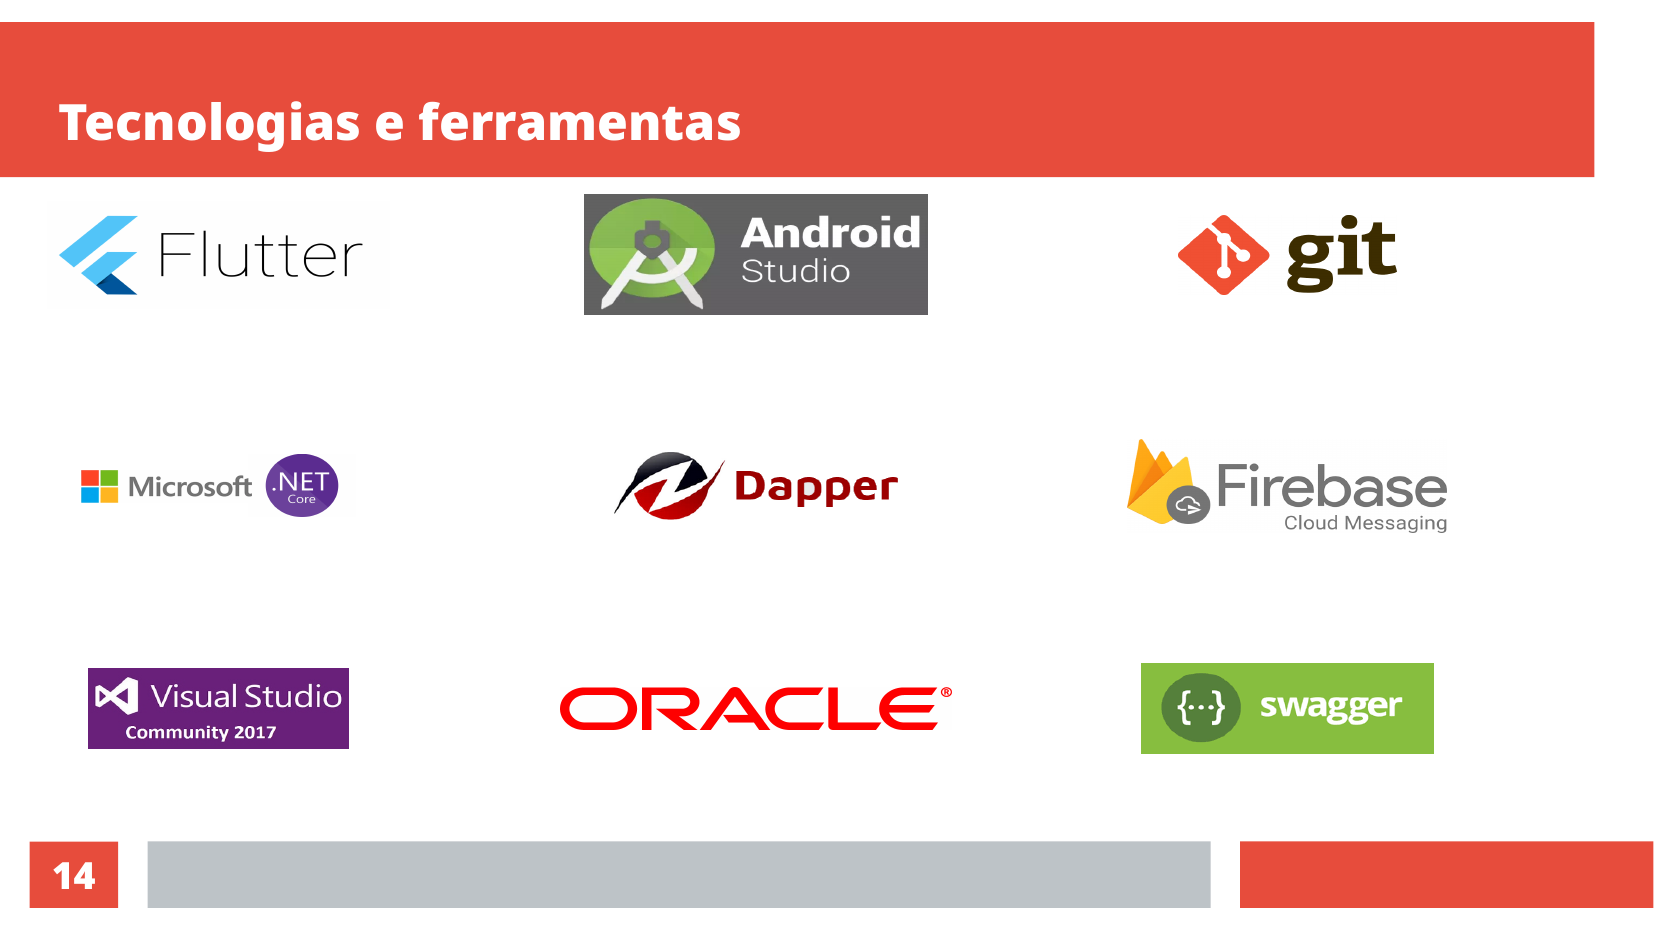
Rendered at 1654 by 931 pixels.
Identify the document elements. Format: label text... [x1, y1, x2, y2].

picture [88, 668, 349, 749]
title Tecnologias e ferramentas [59, 44, 1595, 156]
picture [614, 452, 898, 520]
picture [47, 201, 390, 309]
picture [1127, 439, 1447, 534]
picture [560, 687, 952, 730]
picture [584, 194, 928, 315]
picture [1141, 663, 1434, 754]
picture [81, 454, 356, 518]
picture [1178, 215, 1397, 295]
